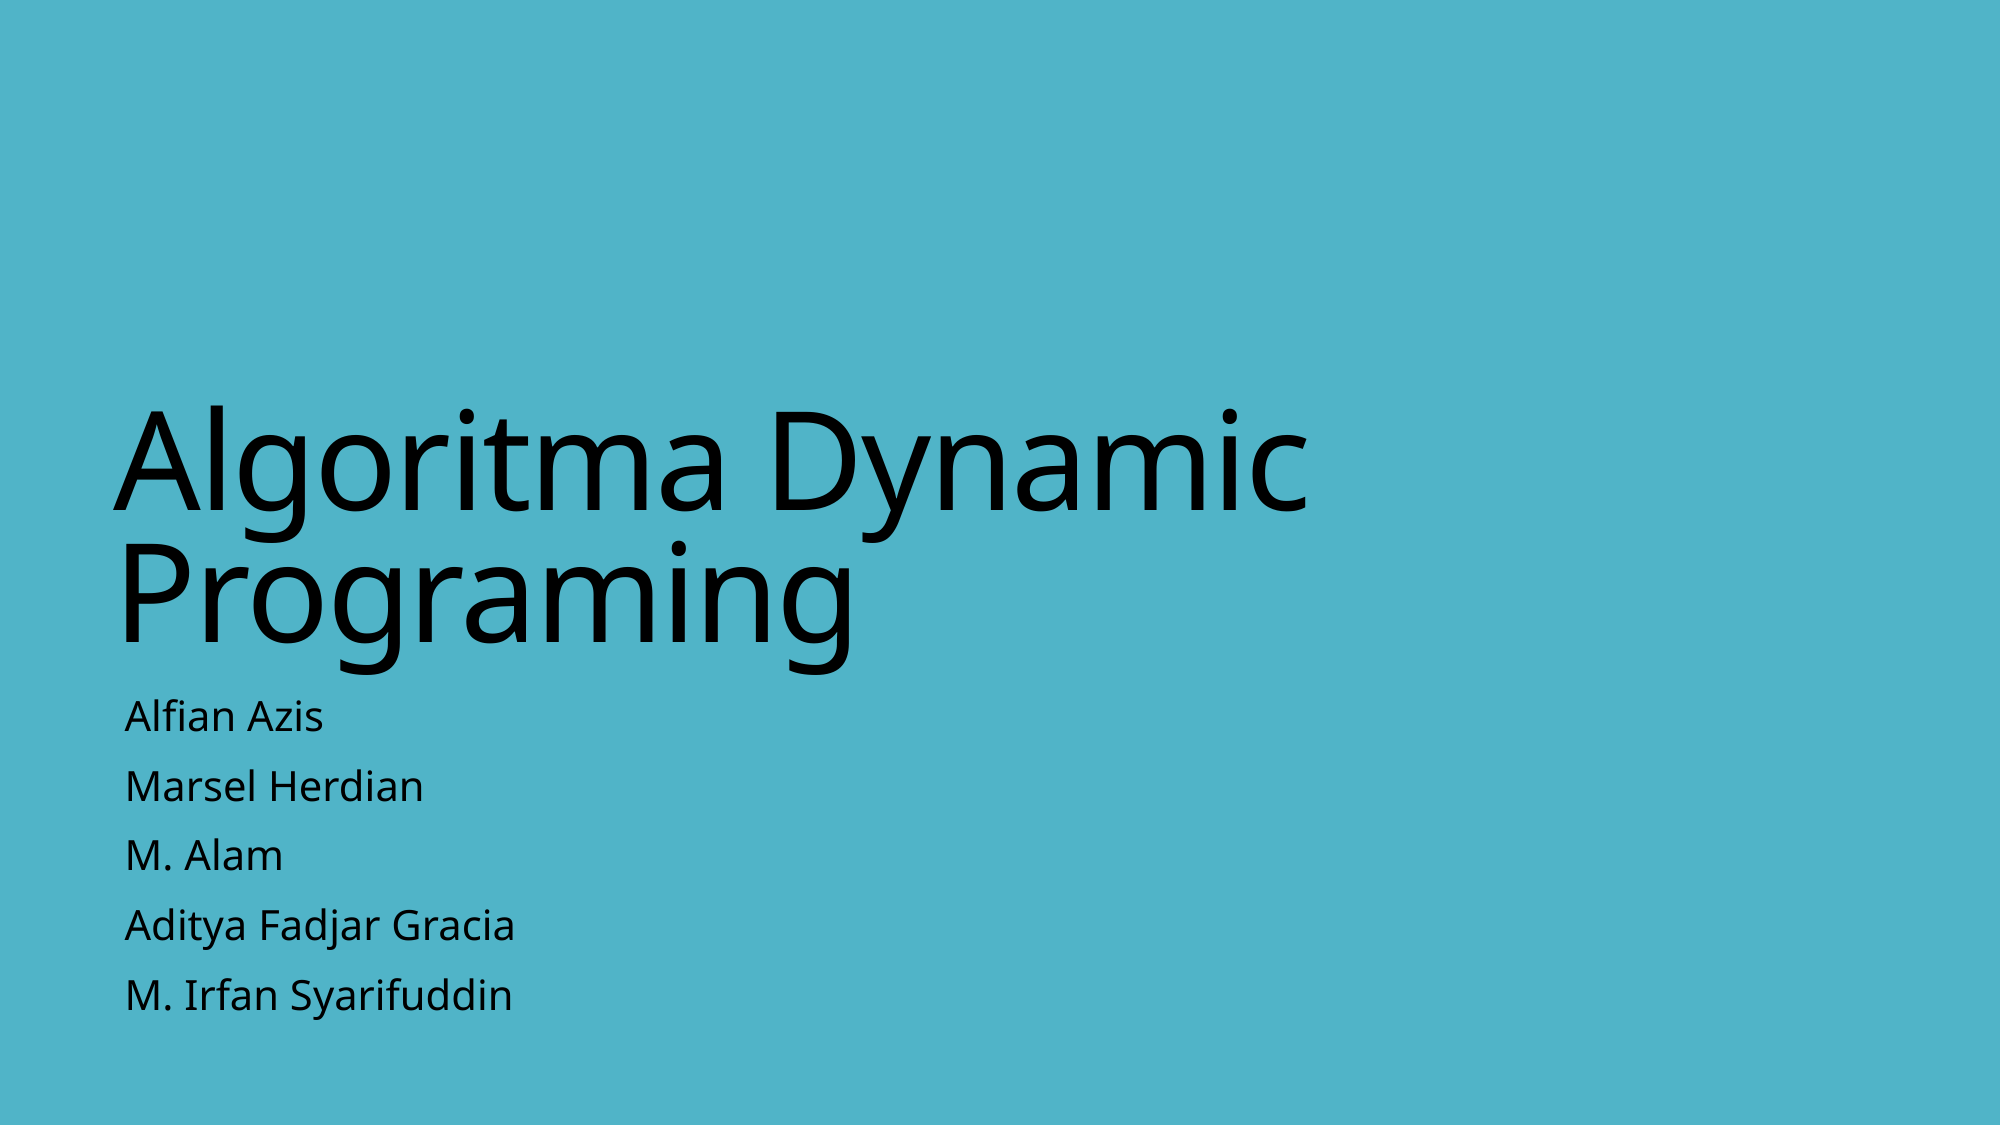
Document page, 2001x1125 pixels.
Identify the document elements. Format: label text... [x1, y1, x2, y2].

title Algoritma Dynamic Programing [98, 126, 1868, 677]
subtitle Alfian Azis Marsel Herdian M. Alam Aditya Fadjar Gracia M. Irfan Syarifuddin [109, 690, 1624, 1065]
